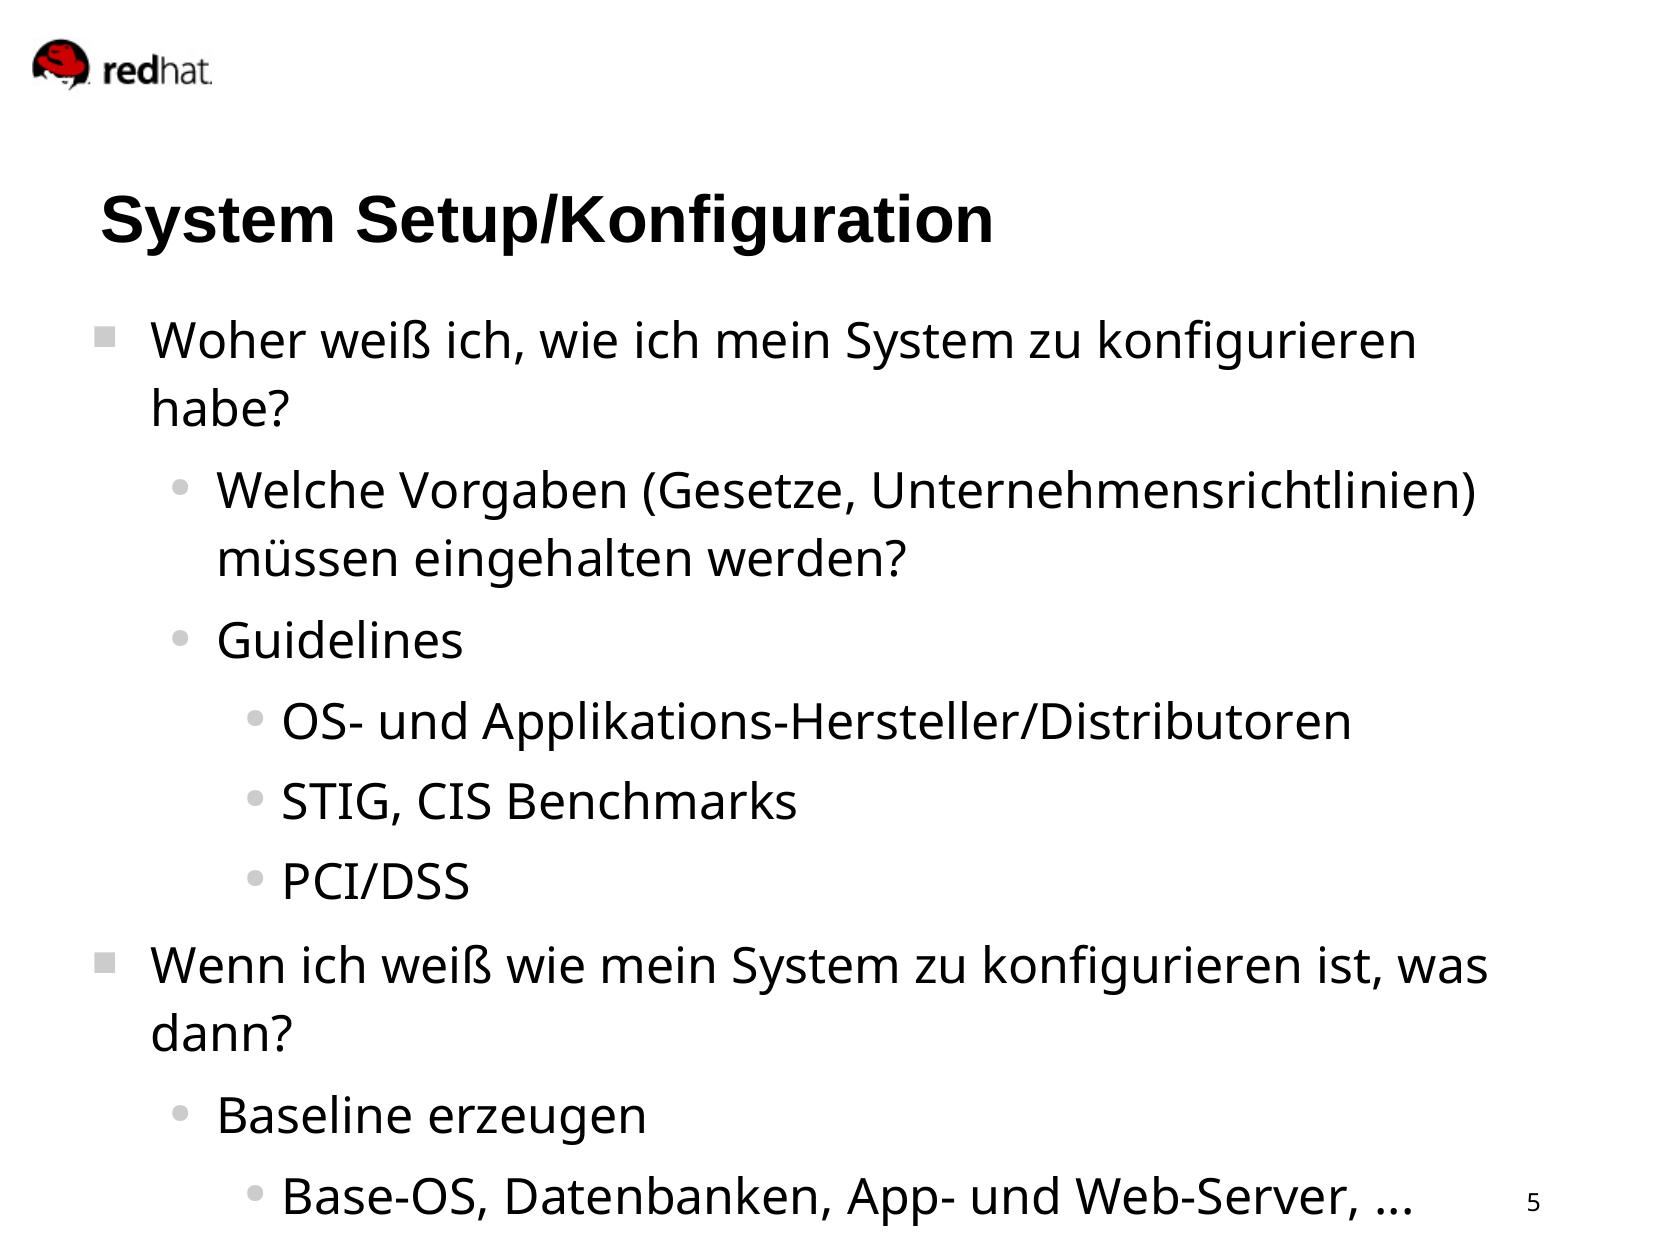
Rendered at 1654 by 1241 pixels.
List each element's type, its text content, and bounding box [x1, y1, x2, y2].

list Woher weiß ich, wie ich mein System zu konfigurieren habe? Welche Vorgaben (Gesetze, Unternehmensrichtlinien) müssen eingehalten werden? Guidelines OS- und Applikations-Hersteller/Distributoren STIG, CIS Benchmarks PCI/DSS Wenn ich weiß wie mein System zu konfigurieren ist, was dann? Baseline erzeugen Base-OS, Datenbanken, App- und Web-Server, ... [94, 304, 1500, 1241]
title System Setup/Konfiguration [100, 164, 1506, 275]
picture [31, 37, 212, 98]
